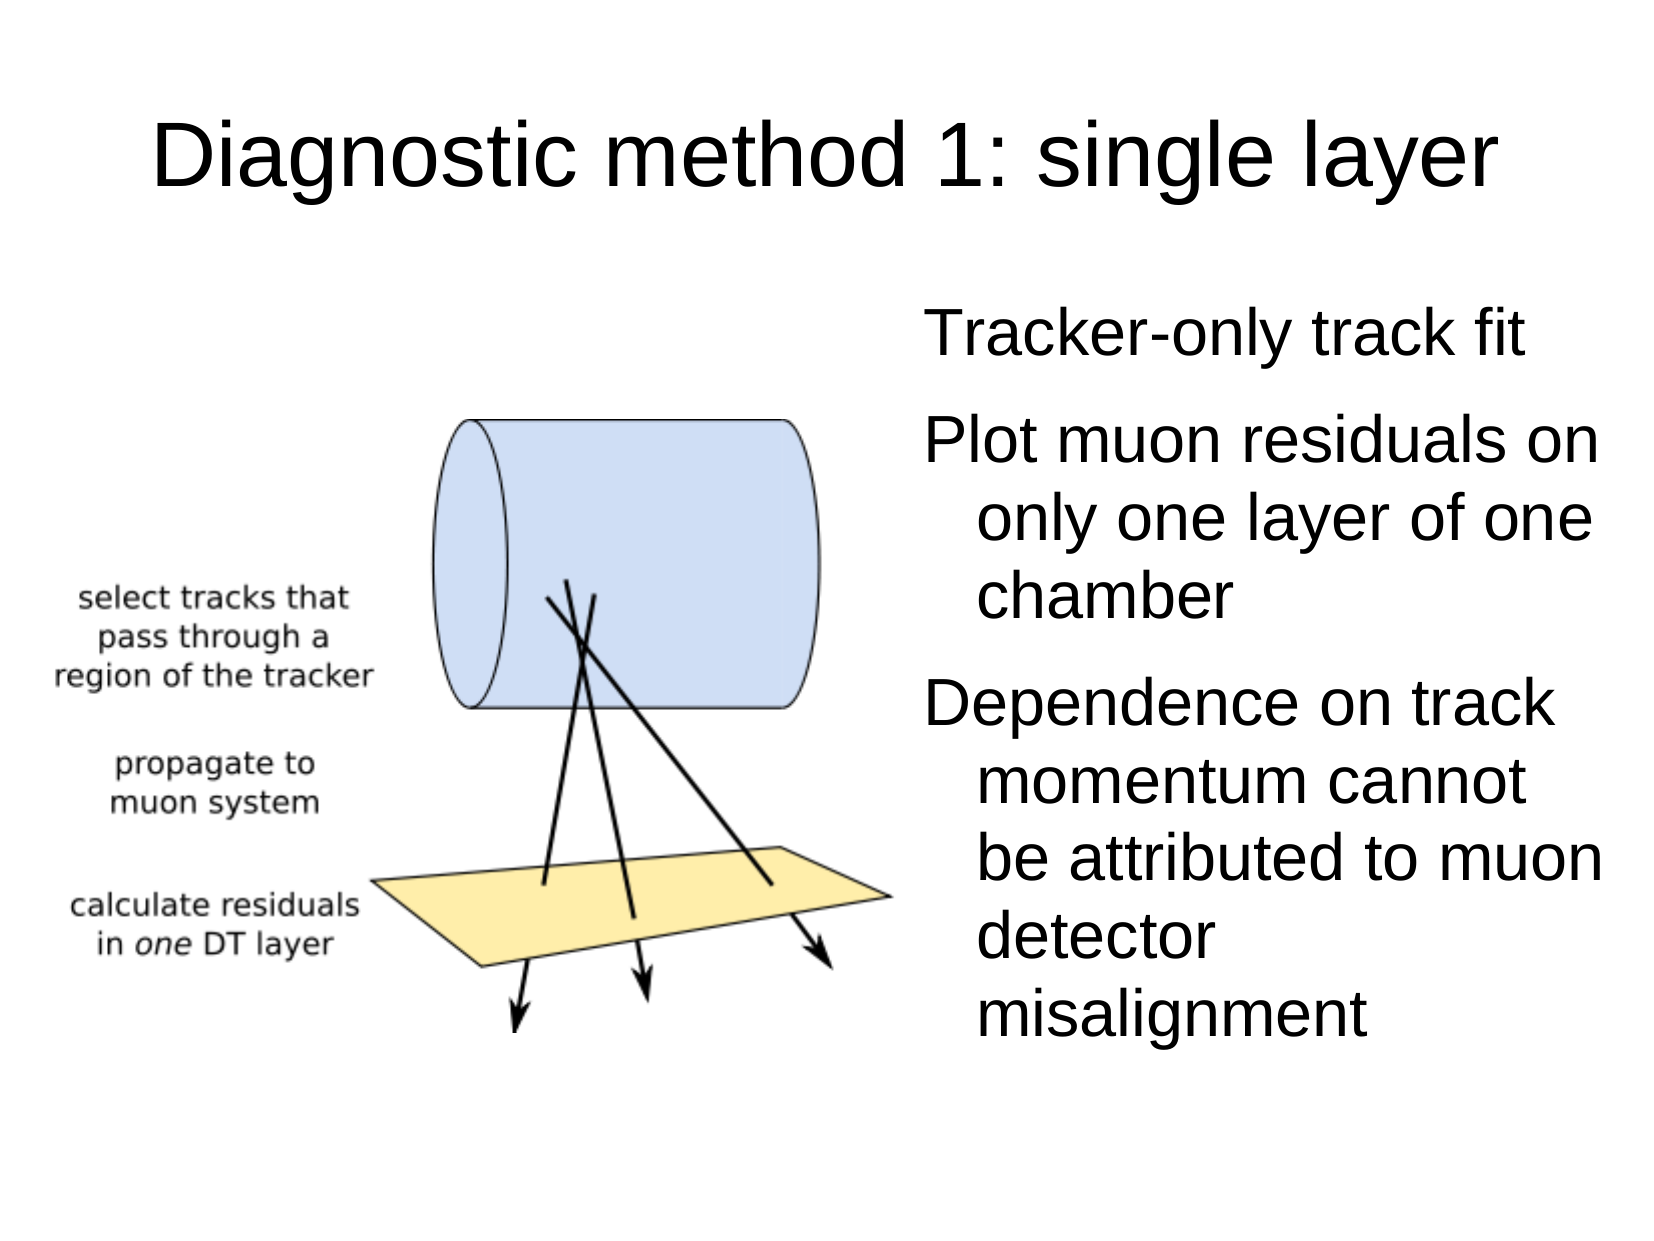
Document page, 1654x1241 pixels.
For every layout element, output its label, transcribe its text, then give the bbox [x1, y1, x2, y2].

picture [48, 419, 898, 1033]
title Diagnostic method 1: single layer [82, 49, 1571, 257]
list Tracker-only track fit Plot muon residuals on only one layer of one chamber Dependence on track momentum cannot be attributed to muon detector misalignment [905, 291, 1619, 1117]
